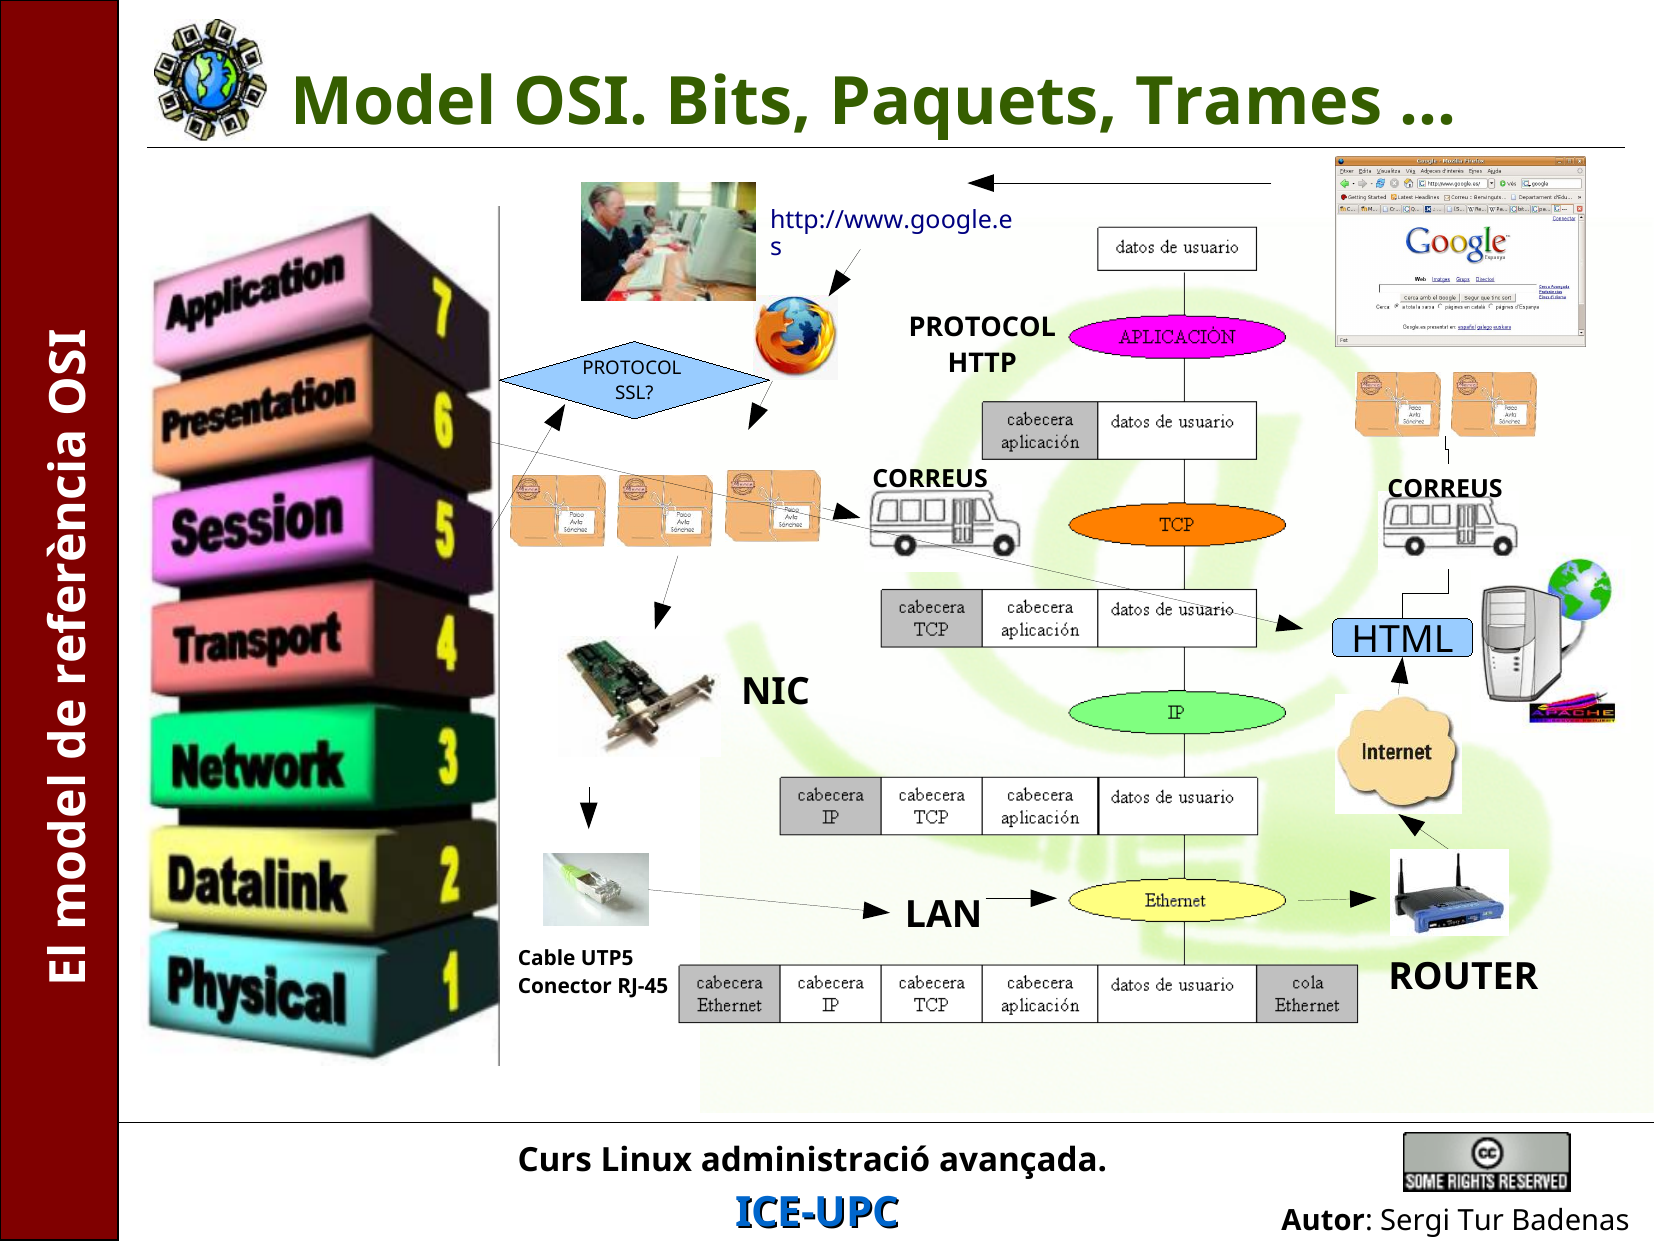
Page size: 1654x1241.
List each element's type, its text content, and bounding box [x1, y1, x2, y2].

picture [510, 475, 606, 547]
text_box NIC [726, 657, 821, 710]
picture [1403, 1132, 1571, 1192]
picture [140, 206, 500, 1066]
title Model OSI. Bits, Paquets, Trames ... [129, 49, 1619, 148]
picture [543, 853, 649, 926]
text_box PROTOCOL SSL? [499, 341, 770, 419]
text_box LAN [890, 879, 997, 936]
text_box Cable UTP5 Conector RJ-45 [503, 935, 687, 992]
text_box http://www.google.es [756, 194, 1035, 236]
text_box ROUTER [1373, 942, 1562, 995]
text_box CORREUS [857, 452, 1030, 493]
text_box CORREUS [1372, 463, 1526, 529]
picture [154, 19, 268, 49]
text_box PROTOCOL HTTP [879, 300, 1085, 369]
text_box HTML [1332, 618, 1473, 657]
picture [558, 156, 1654, 1113]
